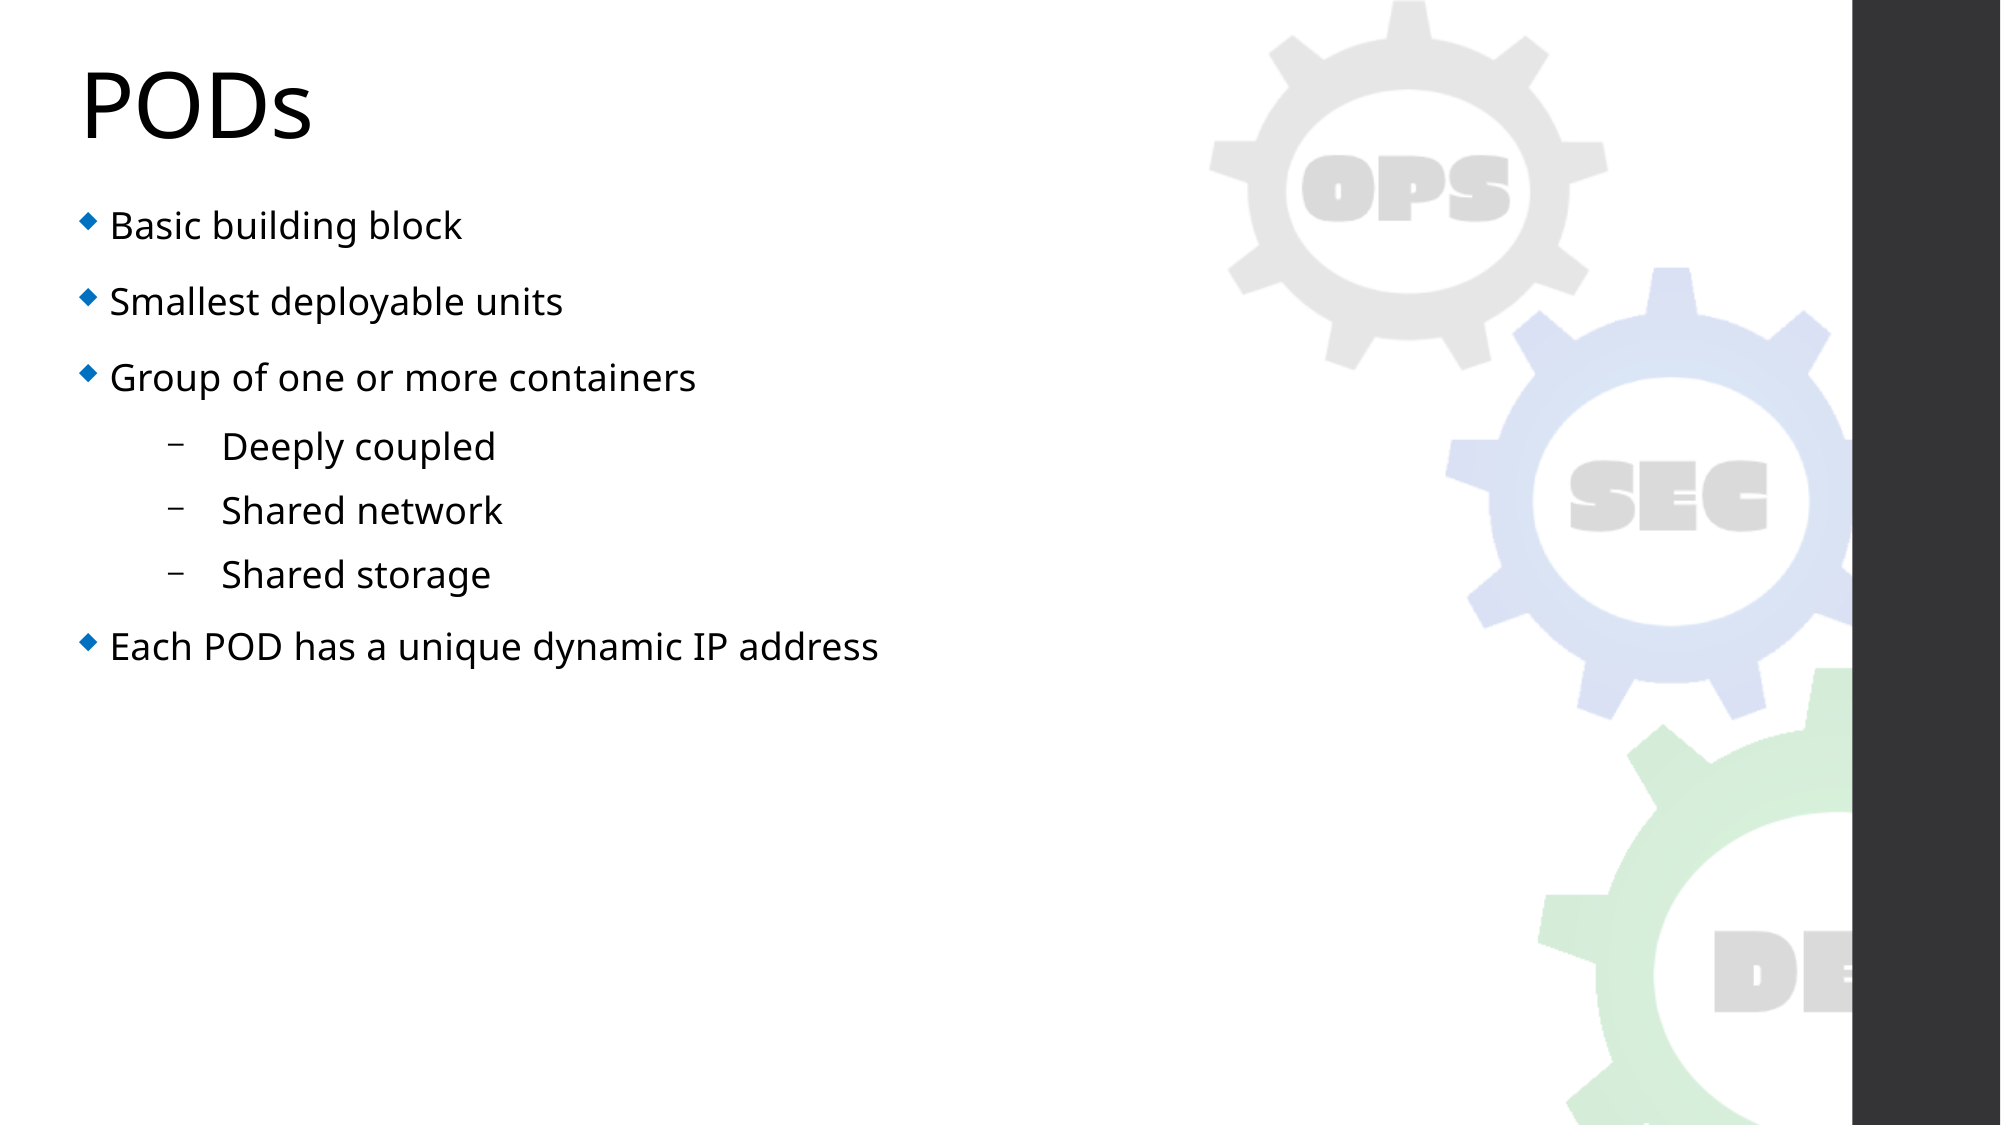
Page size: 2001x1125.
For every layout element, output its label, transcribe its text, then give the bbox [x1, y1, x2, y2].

title PODs [64, 33, 1797, 166]
list Basic building block Smallest deployable units Group of one or more containers Deeply coupled Shared network Shared storage Each POD has a unique dynamic IP address [64, 198, 1797, 1073]
